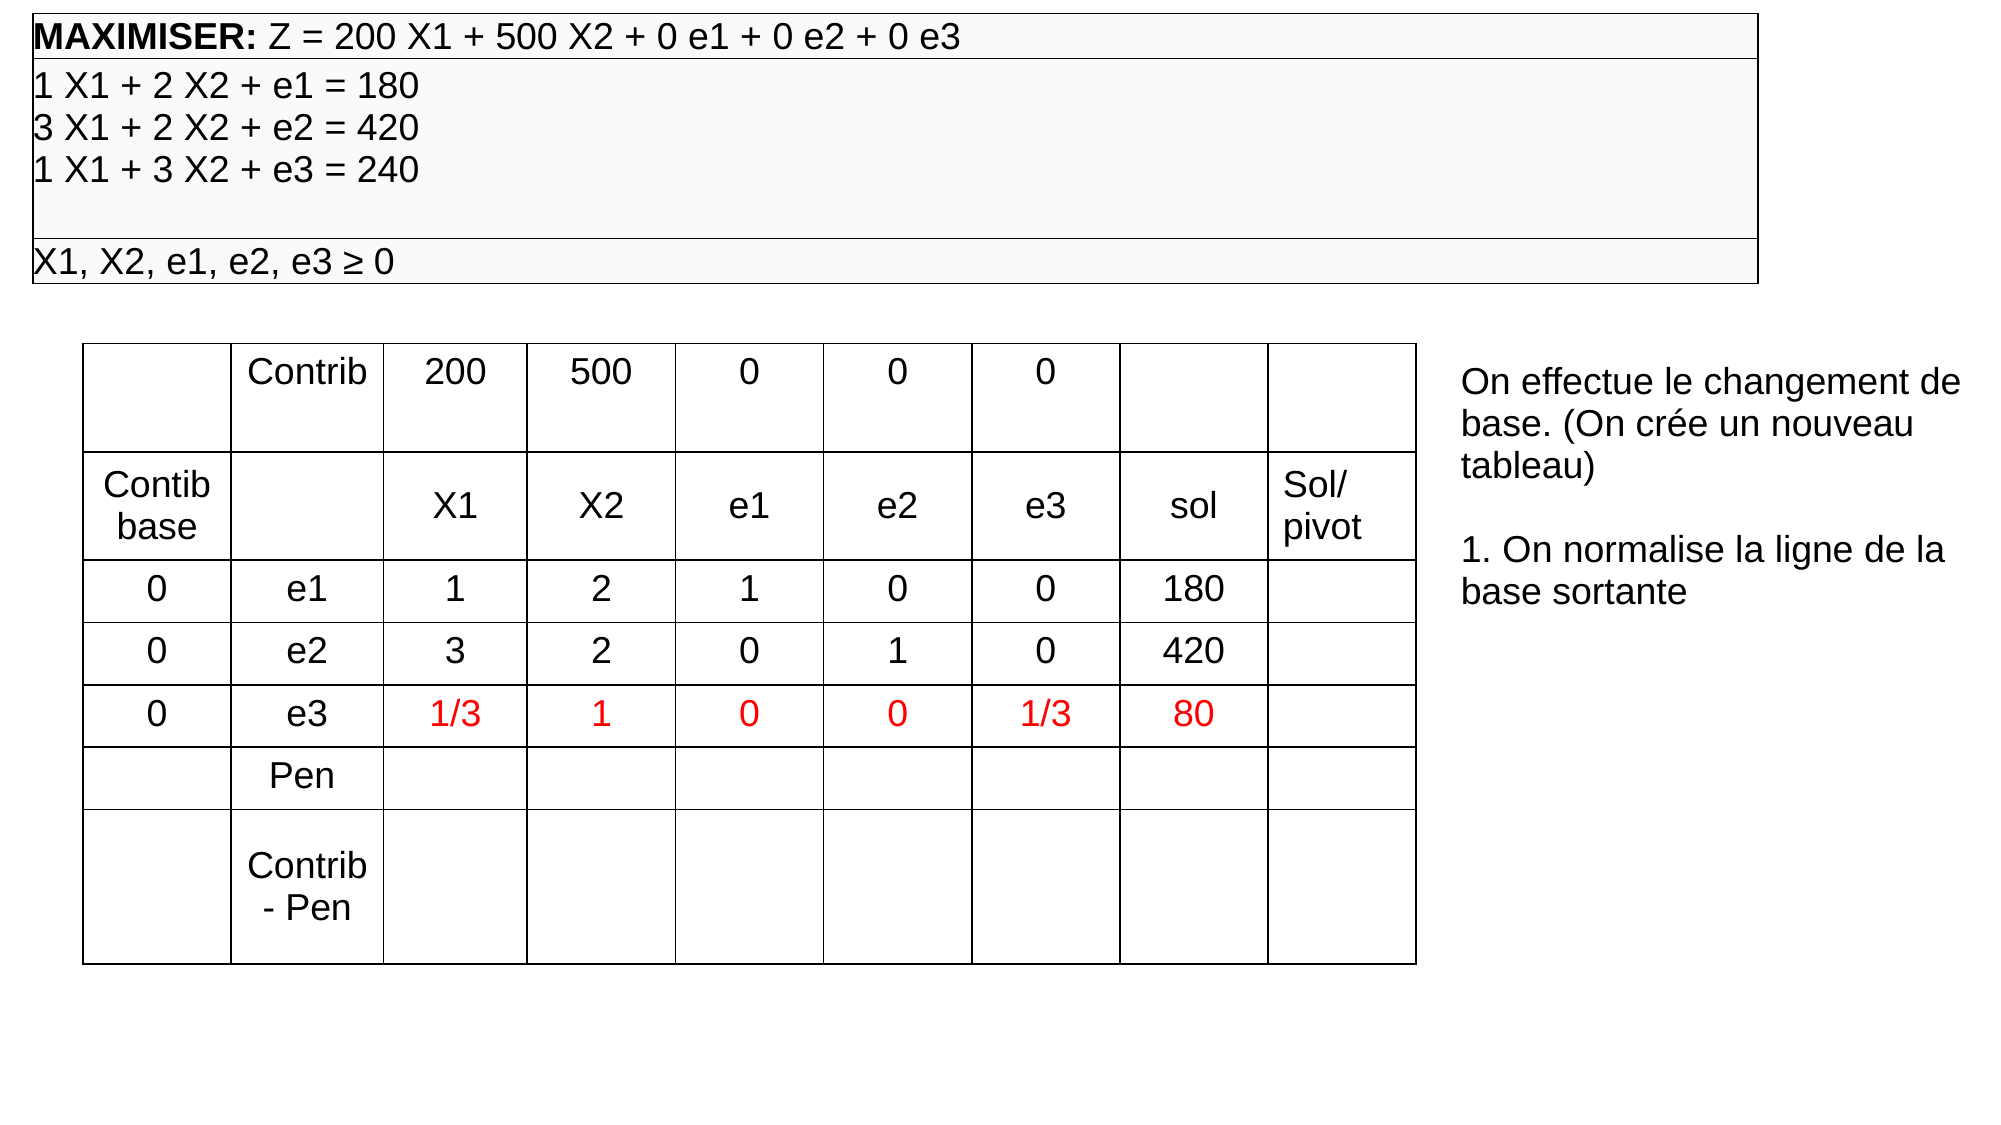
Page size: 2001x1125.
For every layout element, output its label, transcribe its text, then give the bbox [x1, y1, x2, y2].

table_cell 2 [528, 623, 675, 684]
table_cell [1121, 748, 1267, 809]
table_cell [676, 810, 823, 963]
table_cell Pen [232, 748, 383, 809]
table_header [84, 344, 230, 451]
table_cell 0 [84, 686, 230, 746]
table_cell 1 [676, 561, 823, 622]
table_cell X1 [384, 453, 526, 559]
table_cell 80 [1121, 686, 1267, 746]
table_cell [84, 748, 230, 809]
table_cell [1269, 561, 1415, 622]
table_cell [676, 748, 823, 809]
table_header 200 [384, 344, 526, 451]
table_cell e3 [232, 686, 383, 746]
table_cell e2 [824, 453, 971, 559]
table_cell [84, 810, 230, 963]
table_cell 1 [824, 623, 971, 684]
table_cell [973, 748, 1119, 809]
table_cell 0 [973, 623, 1119, 684]
table_cell 0 [973, 561, 1119, 622]
table_cell 0 [676, 686, 823, 746]
table_cell [384, 748, 526, 809]
table_header 0 [676, 344, 823, 451]
table_cell [1269, 686, 1415, 746]
table_cell 1/3 [384, 686, 526, 746]
table_cell Sol/pivot [1269, 453, 1415, 559]
table_cell 2 [528, 561, 675, 622]
table_cell Contrib - Pen [232, 810, 383, 963]
table_cell [528, 810, 675, 963]
table_cell 1 [528, 686, 675, 746]
table_cell [528, 748, 675, 809]
table_cell 180 [1121, 561, 1267, 622]
table_cell [384, 810, 526, 963]
table_cell [1269, 623, 1415, 684]
table_cell [973, 810, 1119, 963]
table_cell 3 [384, 623, 526, 684]
table_cell sol [1121, 453, 1267, 559]
table_cell e1 [676, 453, 823, 559]
table_cell 420 [1121, 623, 1267, 684]
table_cell 0 [824, 561, 971, 622]
table_cell Contib base [84, 453, 230, 559]
table_header Contrib [232, 344, 383, 451]
table_header MAXIMISER: Z = 200 X1 + 500 X2 + 0 e1 + 0 e2 + 0 e3 [34, 14, 1757, 58]
table_header 0 [973, 344, 1119, 451]
table_cell [1269, 748, 1415, 809]
table_cell [824, 748, 971, 809]
table_cell e3 [973, 453, 1119, 559]
table_header 0 [824, 344, 971, 451]
table_cell e1 [232, 561, 383, 622]
text_box On effectue le changement de base. (On crée un nouveau tableau) 1. On normalise la ligne de la base sortante [1446, 352, 1988, 901]
table_cell 0 [676, 623, 823, 684]
table_cell [1121, 810, 1267, 963]
table_header [1121, 344, 1267, 451]
table_cell 0 [84, 561, 230, 622]
table_cell 0 [824, 686, 971, 746]
table_cell 1/3 [973, 686, 1119, 746]
table_cell e2 [232, 623, 383, 684]
table_header [1269, 344, 1415, 451]
table_header 500 [528, 344, 675, 451]
table_cell 1 [384, 561, 526, 622]
table_cell [1269, 810, 1415, 963]
table_cell 1 X1 + 2 X2 + e1 = 180 3 X1 + 2 X2 + e2 = 420 1 X1 + 3 X2 + e3 = 240 [34, 59, 1757, 238]
table_cell X1, X2, e1, e2, e3 ≥ 0 [34, 239, 1757, 283]
table_cell X2 [528, 453, 675, 559]
table_cell [824, 810, 971, 963]
table_cell 0 [84, 623, 230, 684]
table_cell [232, 453, 383, 559]
